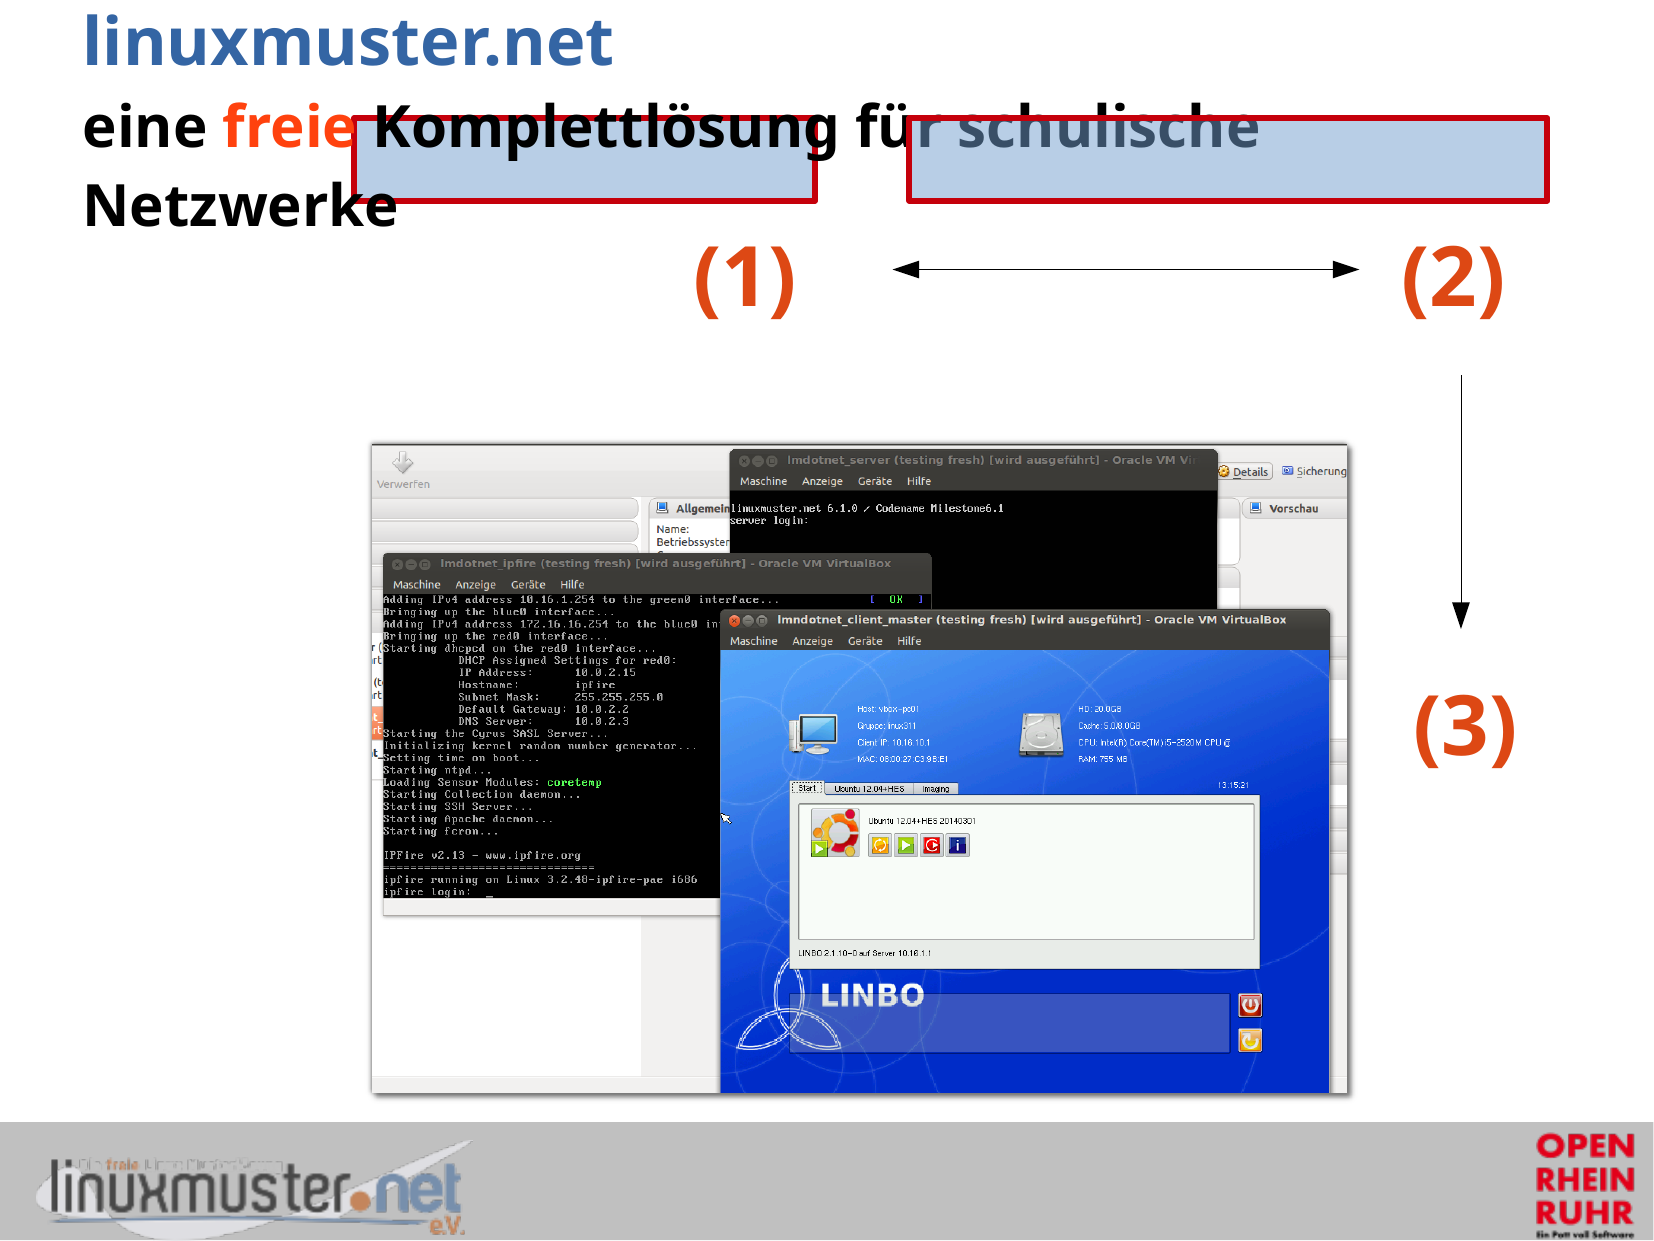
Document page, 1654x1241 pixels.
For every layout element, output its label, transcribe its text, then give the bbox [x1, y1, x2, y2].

picture [1535, 1131, 1636, 1241]
text_box [354, 190, 815, 201]
text_box (1) [678, 210, 815, 319]
text_box (3) [1399, 659, 1536, 768]
picture [364, 436, 1359, 1105]
title linuxmuster.net eine freie Komplettlösung für schulische Netzwerke [82, 48, 1571, 190]
picture [36, 1140, 473, 1241]
text_box (2) [1387, 210, 1524, 319]
text_box [909, 118, 1548, 201]
